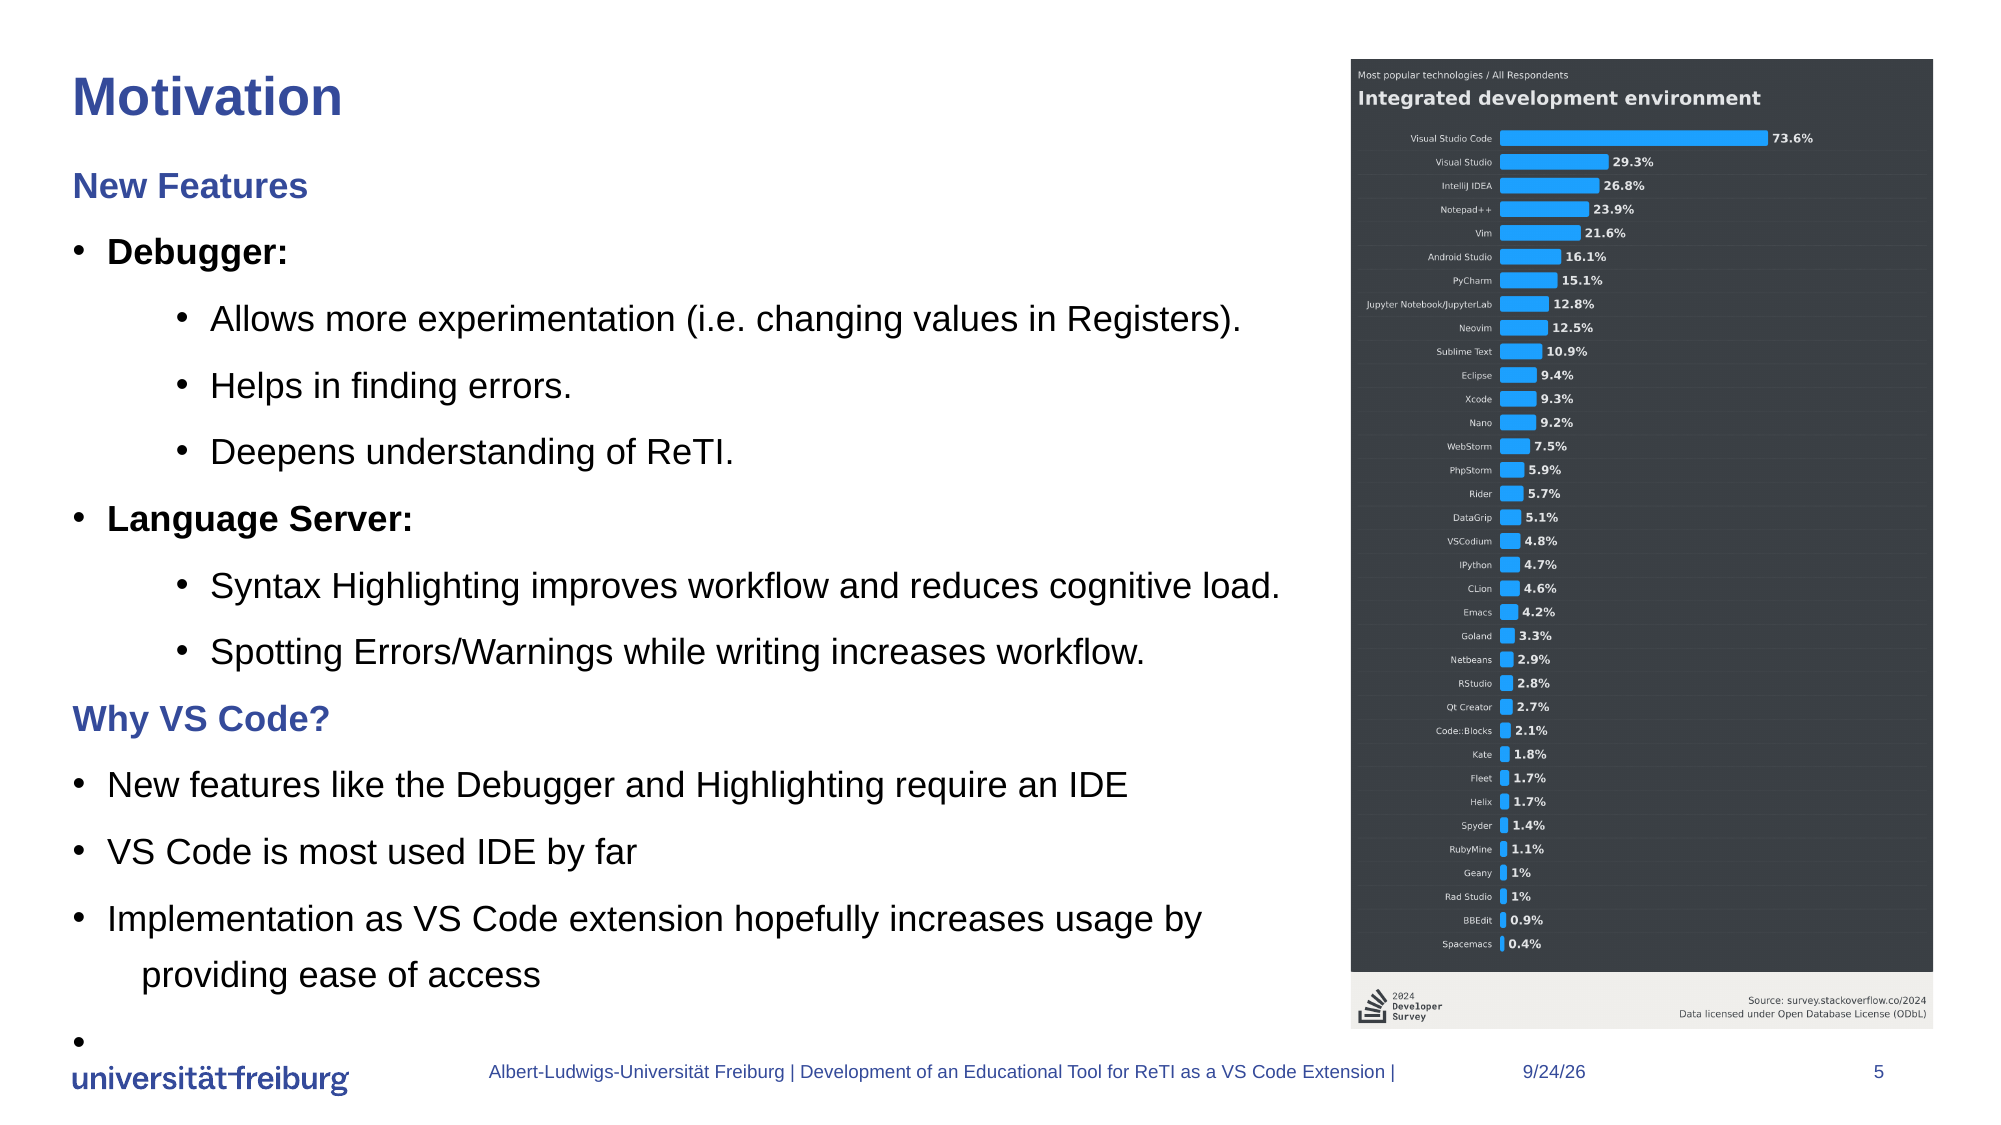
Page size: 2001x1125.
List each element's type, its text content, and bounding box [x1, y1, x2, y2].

picture [1350, 59, 1934, 1029]
text_box 10 [1873, 1060, 1934, 1090]
title Motivation [72, 59, 1136, 131]
list New Features Debugger: Allows more experimentation (i.e. changing values in Registers). Helps in finding errors. Deepens understanding of ReTI. Language Server: Syntax Highlighting improves workflow and reduces cognitive load. Spotting Errors/Warnings while writing increases workflow. Why VS Code? New features like the Debugger and Highlighting require an IDE VS Code is most used IDE by far Implementation as VS Code extension hopefully increases usage by providing ease of access [72, 149, 1286, 1018]
text_box 21. März 2024 [1517, 1060, 1754, 1090]
text_box Albert-Ludwigs-Universität Freiburg | Development of an Educational Tool for ReTI as a VS Code Extension | [488, 1060, 1517, 1090]
